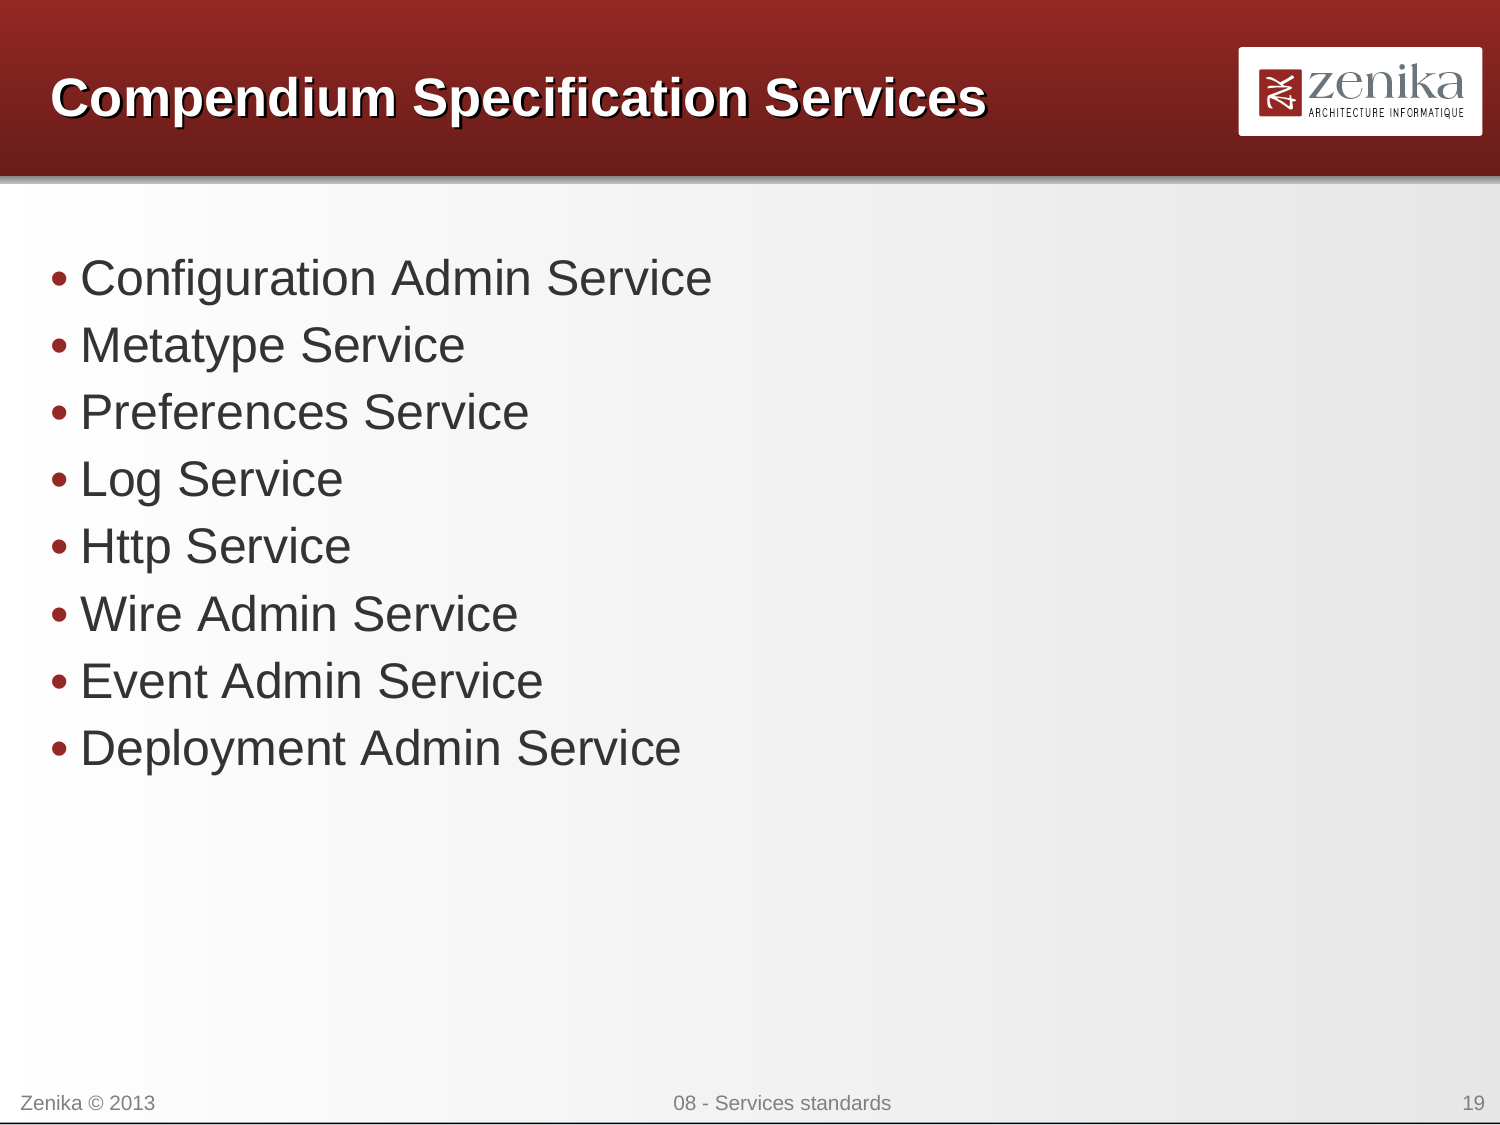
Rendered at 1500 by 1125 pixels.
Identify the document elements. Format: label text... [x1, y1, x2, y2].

picture [1257, 58, 1464, 125]
list Configuration Admin Service Metatype Service Preferences Service Log Service Http Service Wire Admin Service Event Admin Service Deployment Admin Service [50, 249, 1435, 1064]
title Compendium Specification Services [50, 15, 1206, 180]
